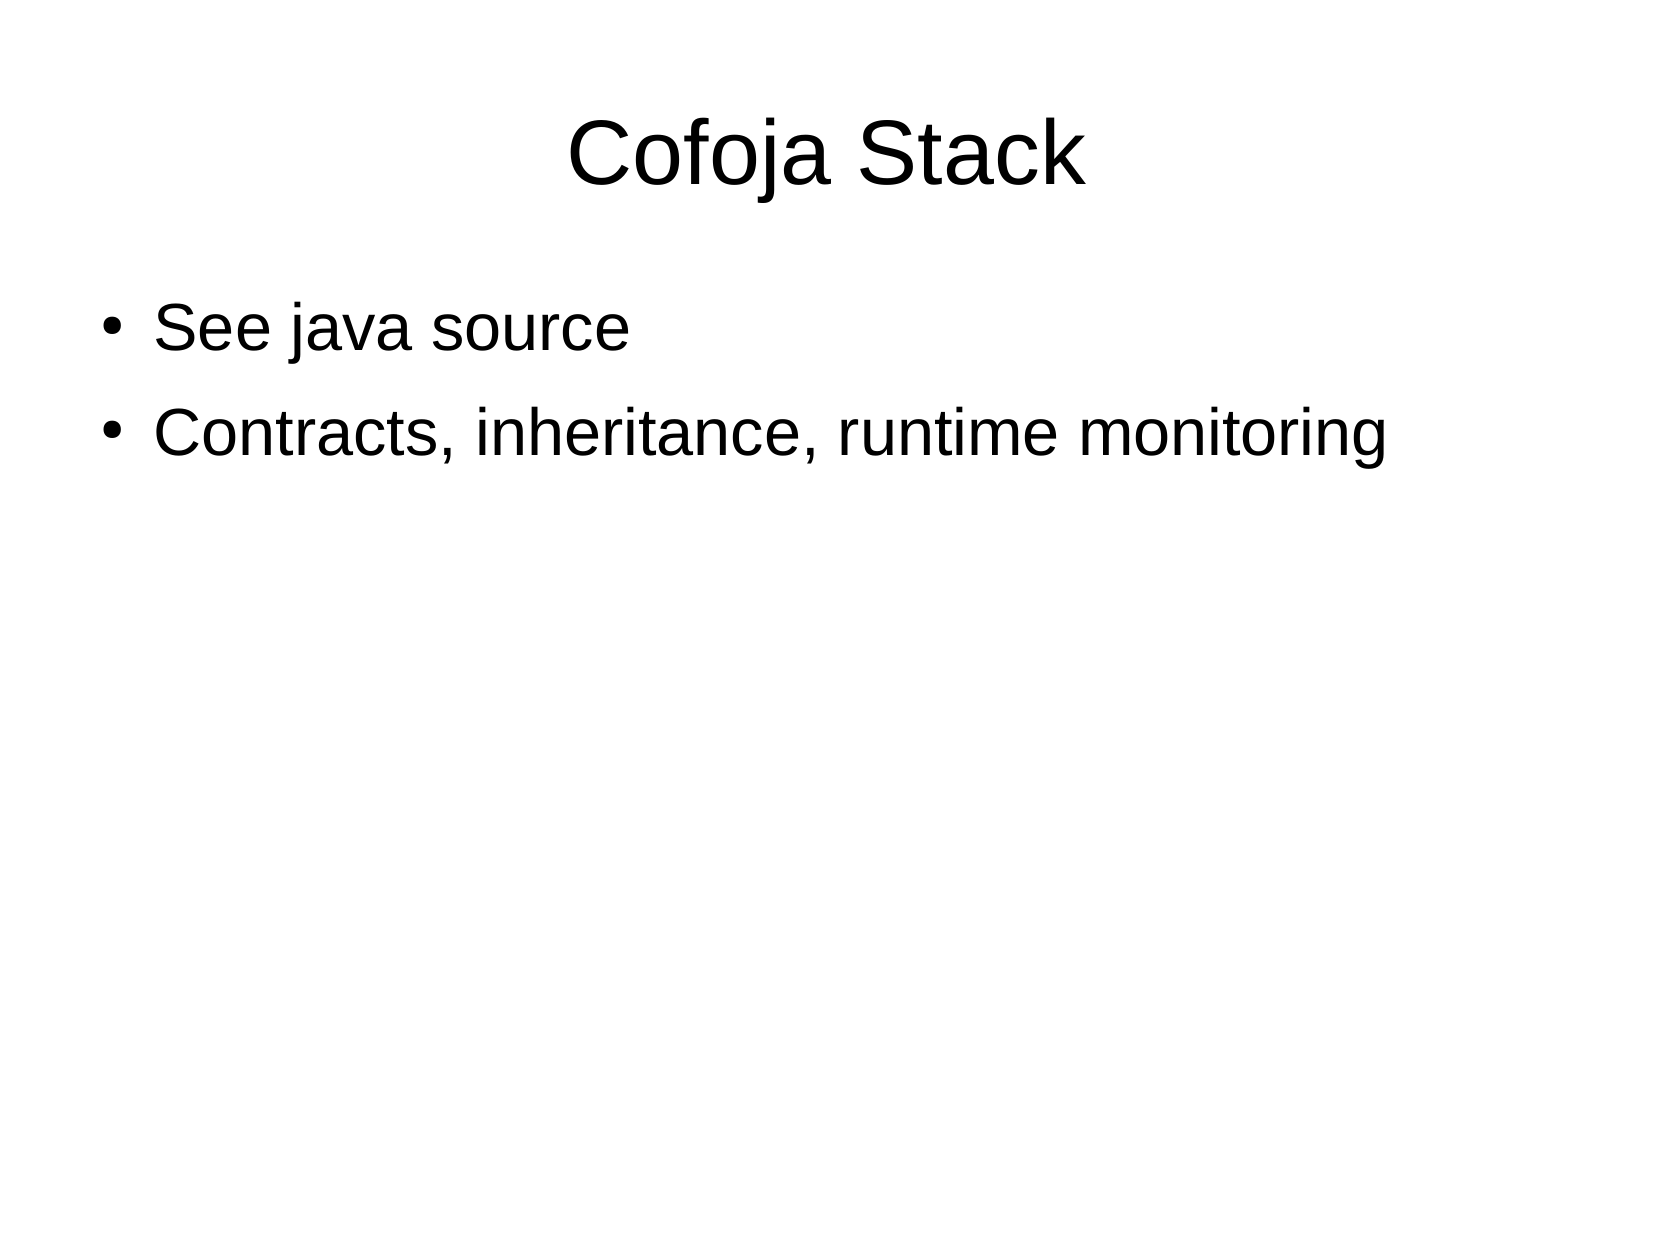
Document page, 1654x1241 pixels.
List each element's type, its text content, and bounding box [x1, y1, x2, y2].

list See java source Contracts, inheritance, runtime monitoring [82, 290, 1571, 1094]
title Cofoja Stack [82, 56, 1571, 250]
